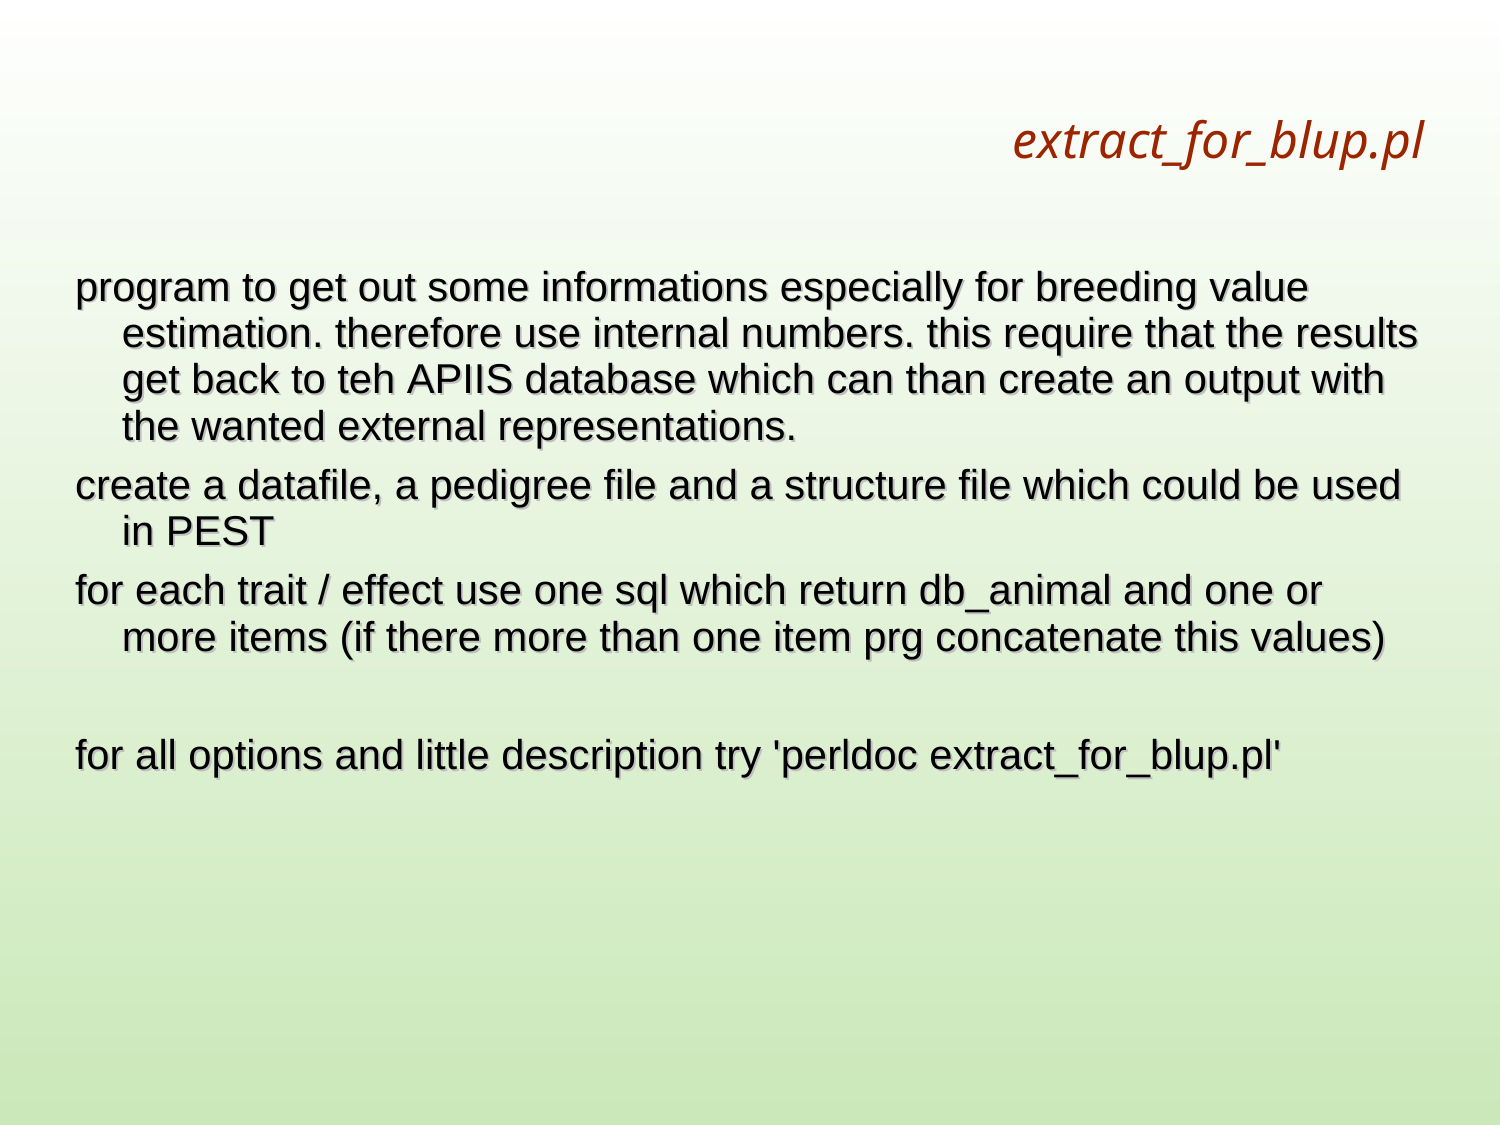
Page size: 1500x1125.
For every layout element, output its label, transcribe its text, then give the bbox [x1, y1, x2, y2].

list program to get out some informations especially for breeding value estimation. therefore use internal numbers. this require that the results get back to teh APIIS database which can than create an output with the wanted external representations. create a datafile, a pedigree file and a structure file which could be used in PEST for each trait / effect use one sql which return db_animal and one or more items (if there more than one item prg concatenate this values) for all options and little description try 'perldoc extract_for_blup.pl' [75, 263, 1425, 991]
title extract_for_blup.pl [75, 52, 1425, 226]
